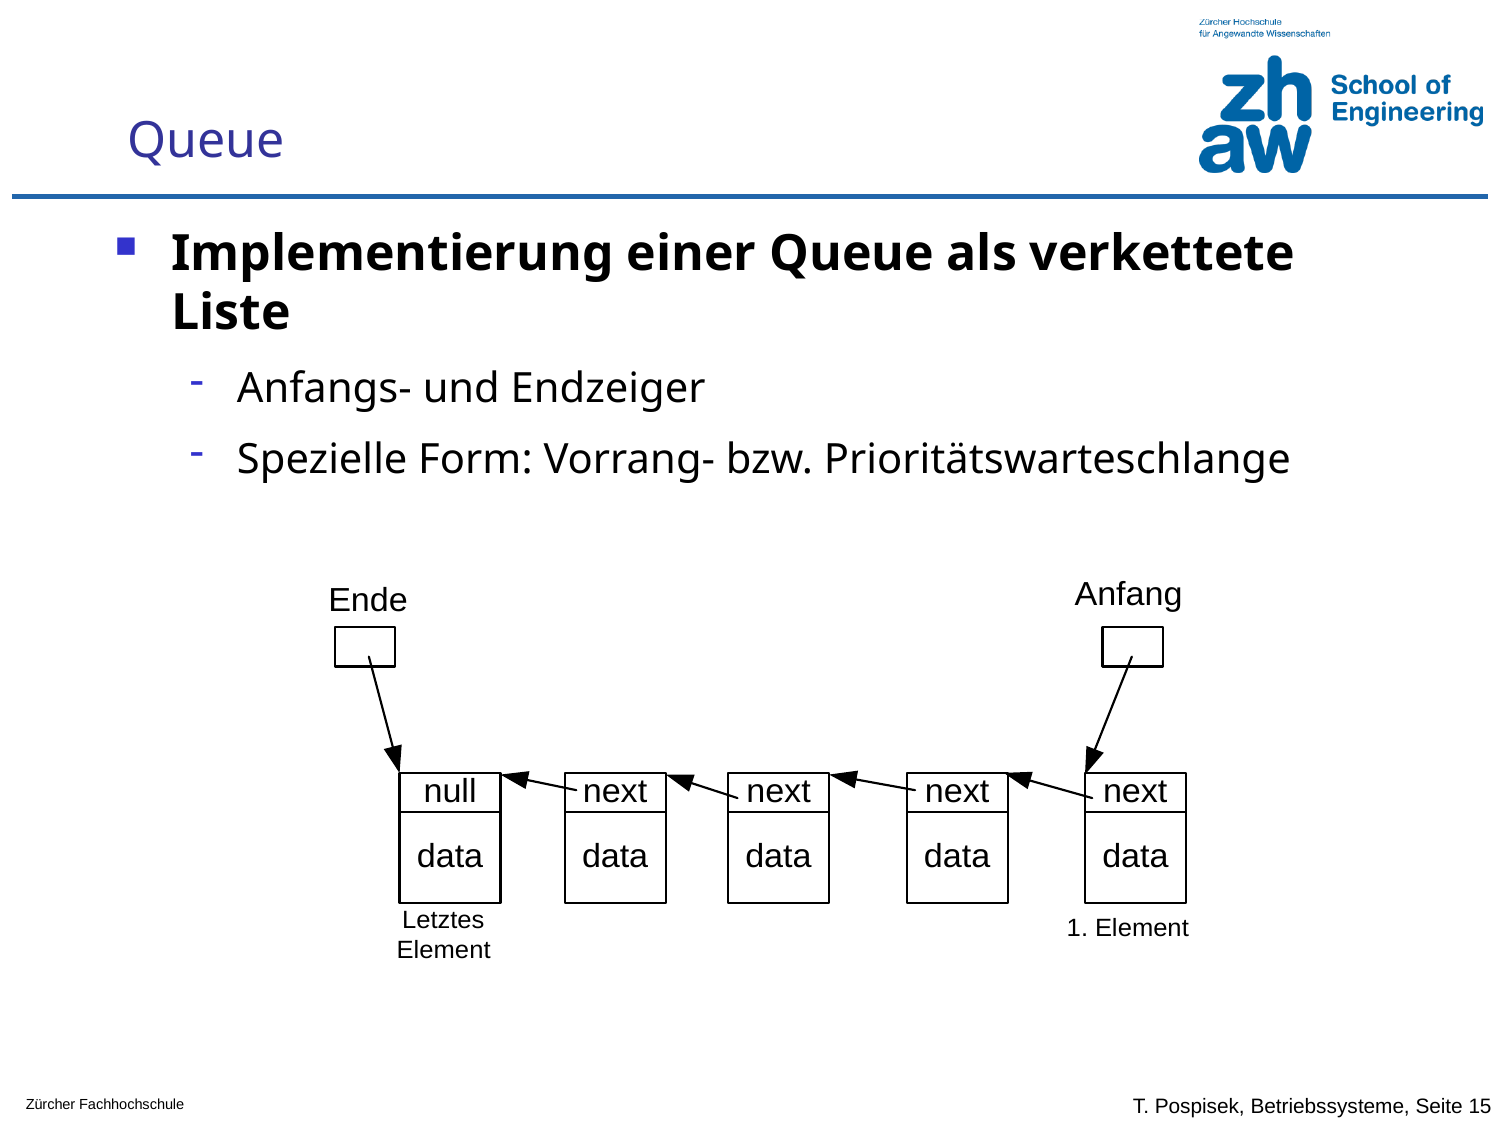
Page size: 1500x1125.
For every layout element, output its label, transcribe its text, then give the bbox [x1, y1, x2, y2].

title Queue [112, 50, 1391, 175]
picture [1199, 19, 1483, 173]
picture [275, 562, 1217, 976]
list Implementierung einer Queue als verkettete Liste Anfangs- und Endzeiger Spezielle Form: Vorrang- bzw. Prioritätswarteschlange [99, 212, 1325, 538]
